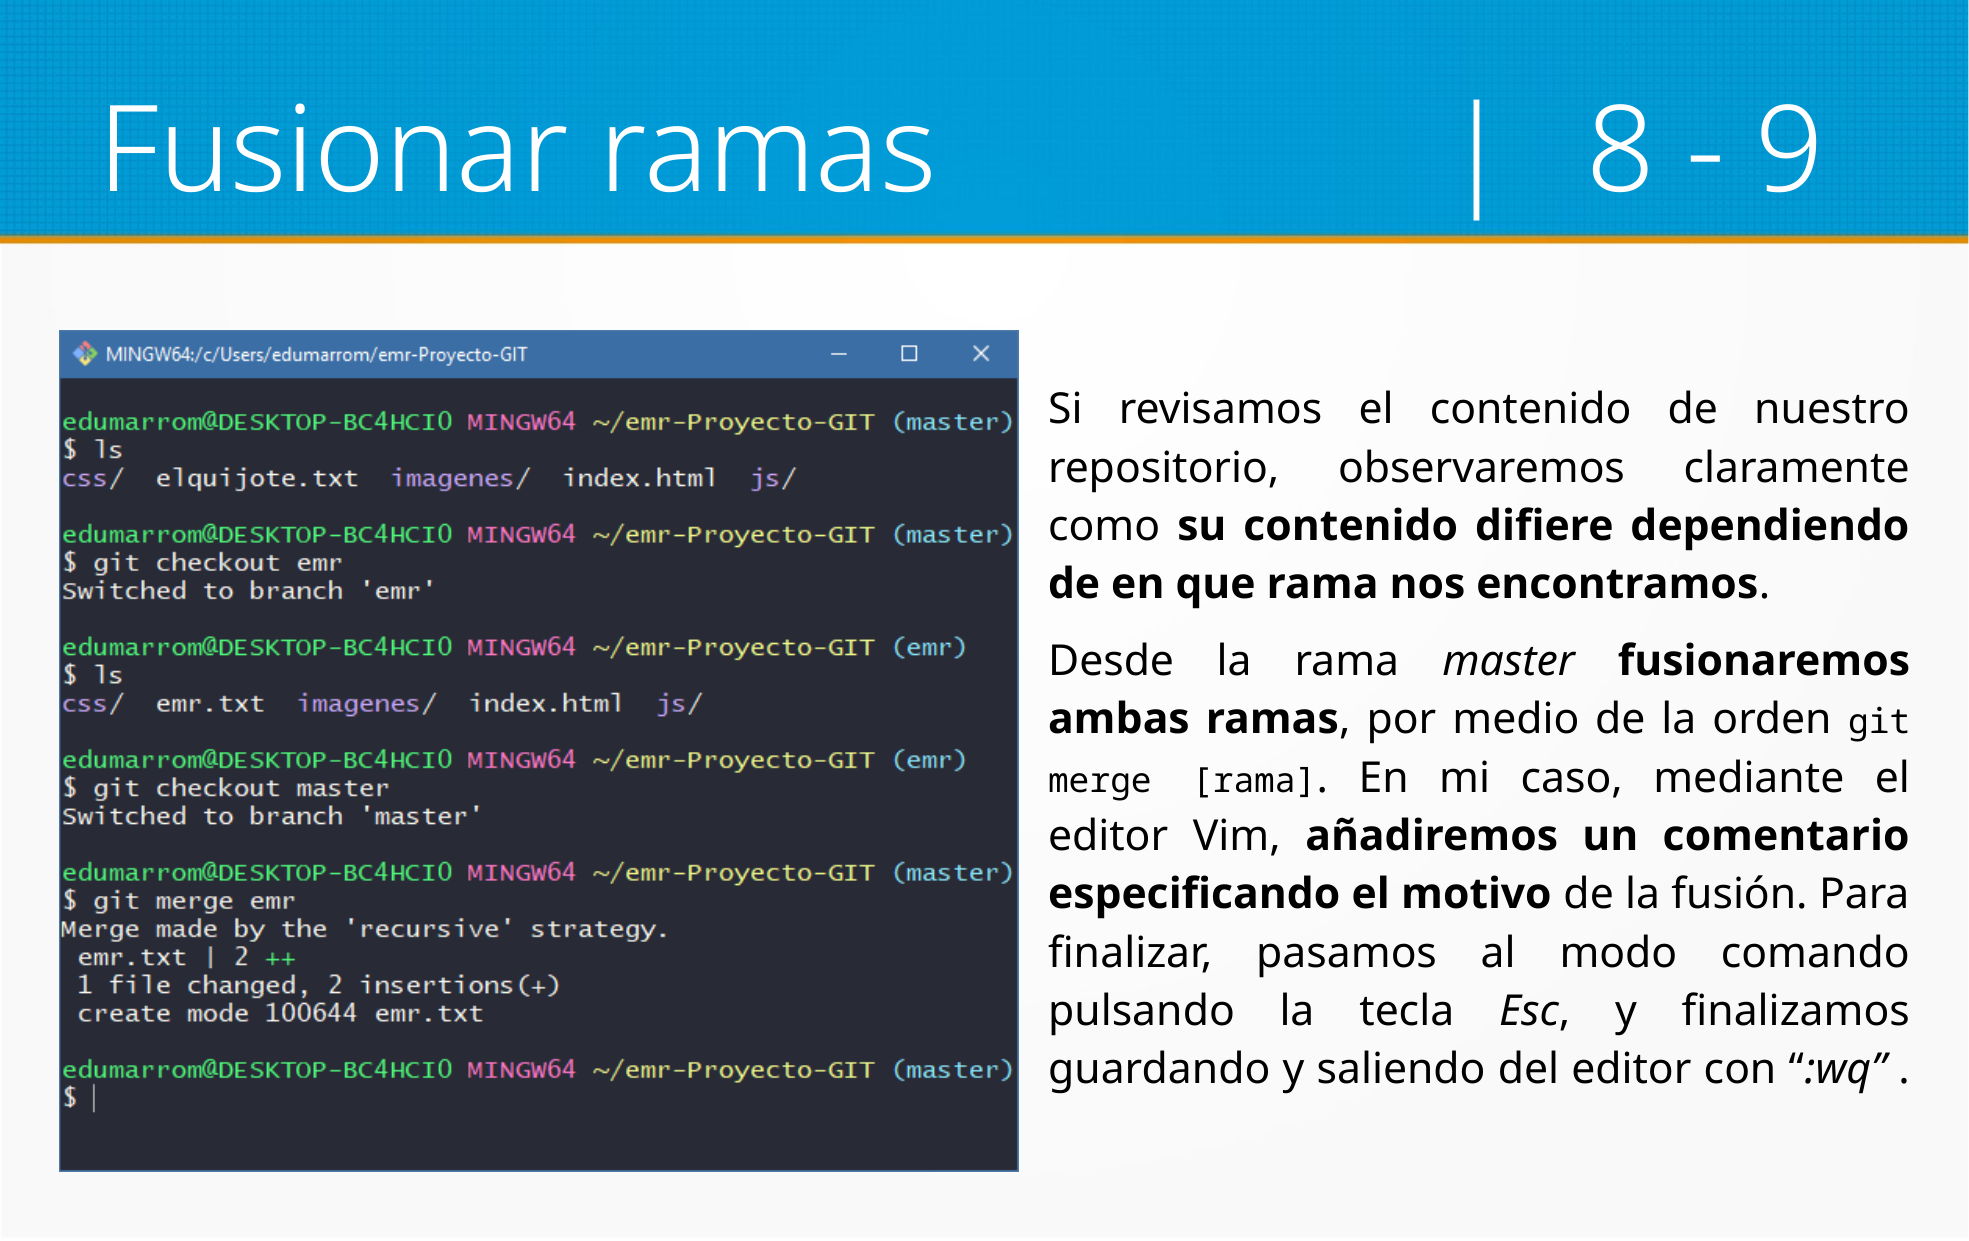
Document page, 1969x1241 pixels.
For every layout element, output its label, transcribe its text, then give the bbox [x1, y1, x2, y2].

picture [0, 233, 1969, 1241]
list Si revisamos el contenido de nuestro repositorio, observaremos claramente como su contenido difiere dependiendo de en que rama nos encontramos. Desde la rama master fusionaremos ambas ramas, por medio de la orden git merge [rama]. En mi caso, mediante el editor Vim, añadiremos un comentario especificando el motivo de la fusión. Para finalizar, pasamos al modo comando pulsando la tecla Esc, y finalizamos guardando y saliendo del editor con “:wq” . [1048, 377, 1911, 1123]
title Fusionar ramas | 8 - 9 [98, 19, 1870, 227]
